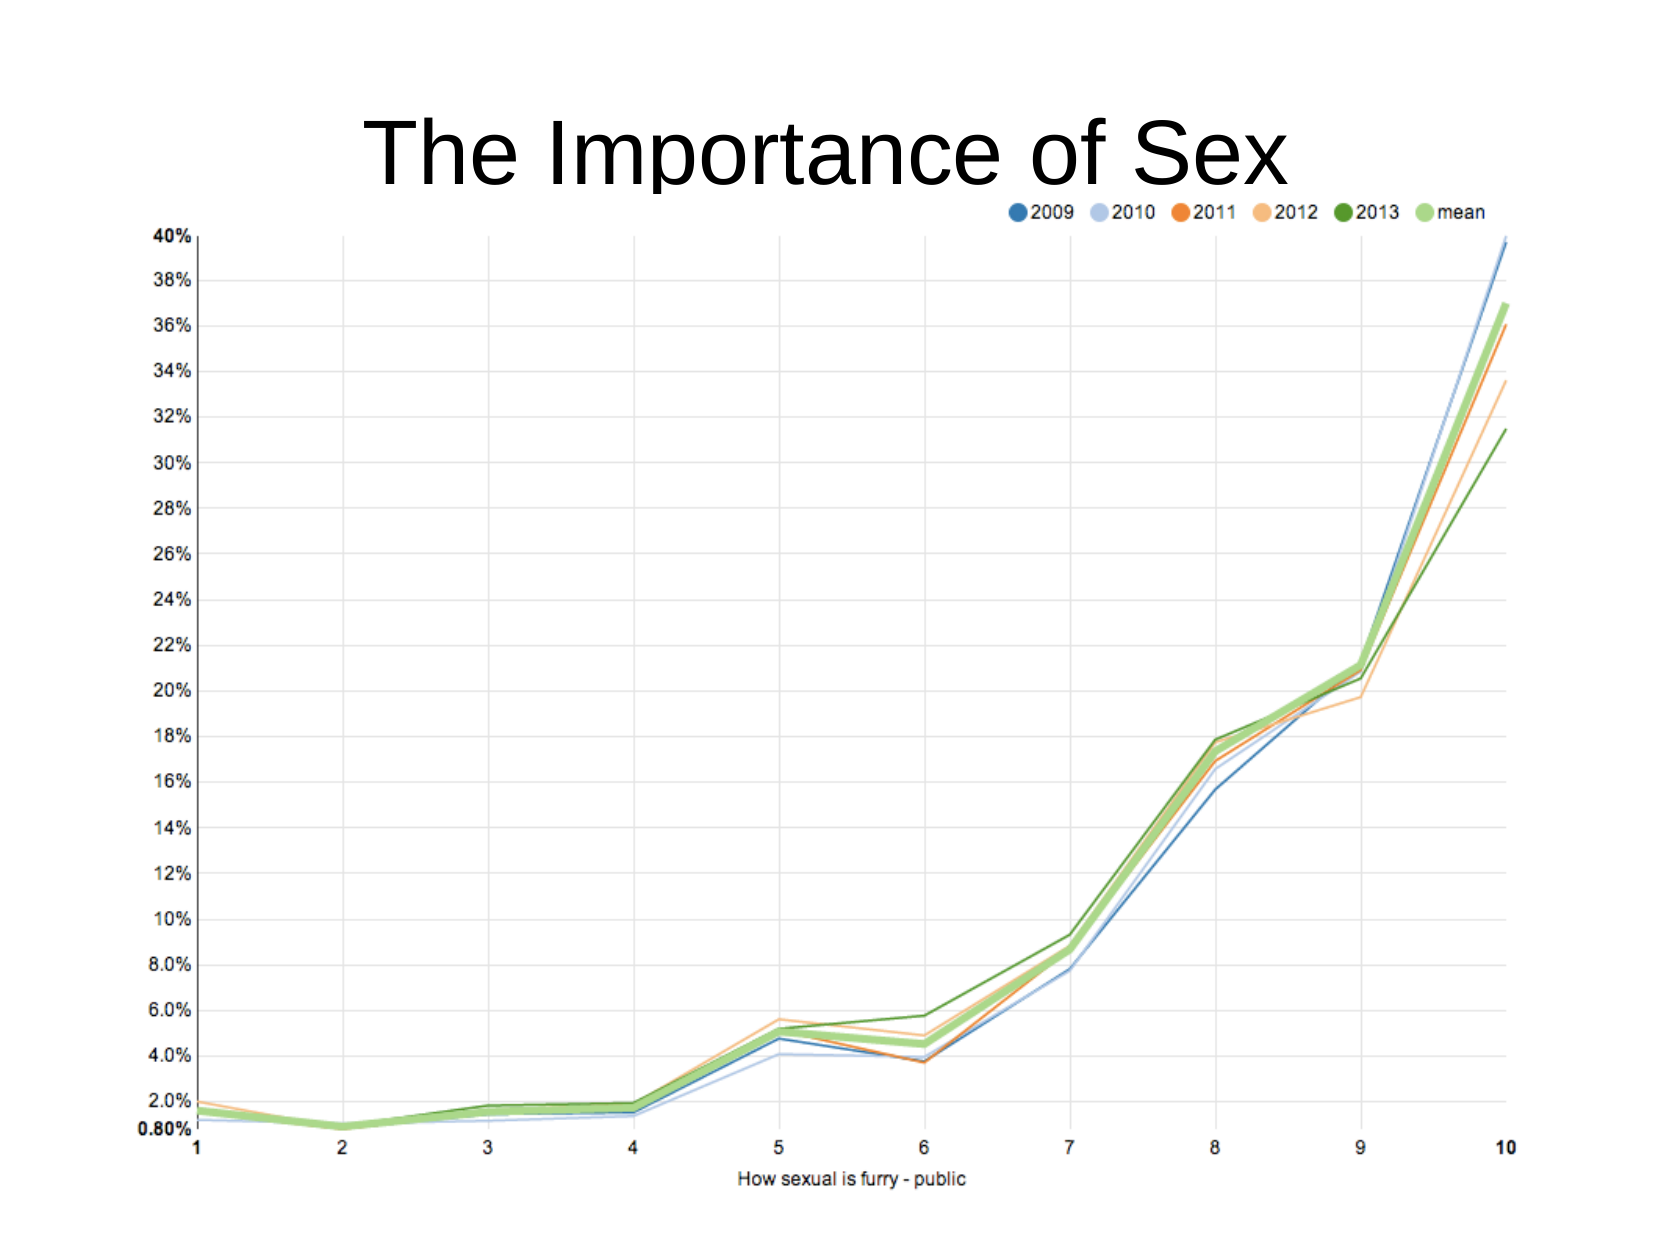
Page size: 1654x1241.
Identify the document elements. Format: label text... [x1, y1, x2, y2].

title The Importance of Sex [82, 49, 1571, 257]
picture [105, 194, 1544, 1192]
